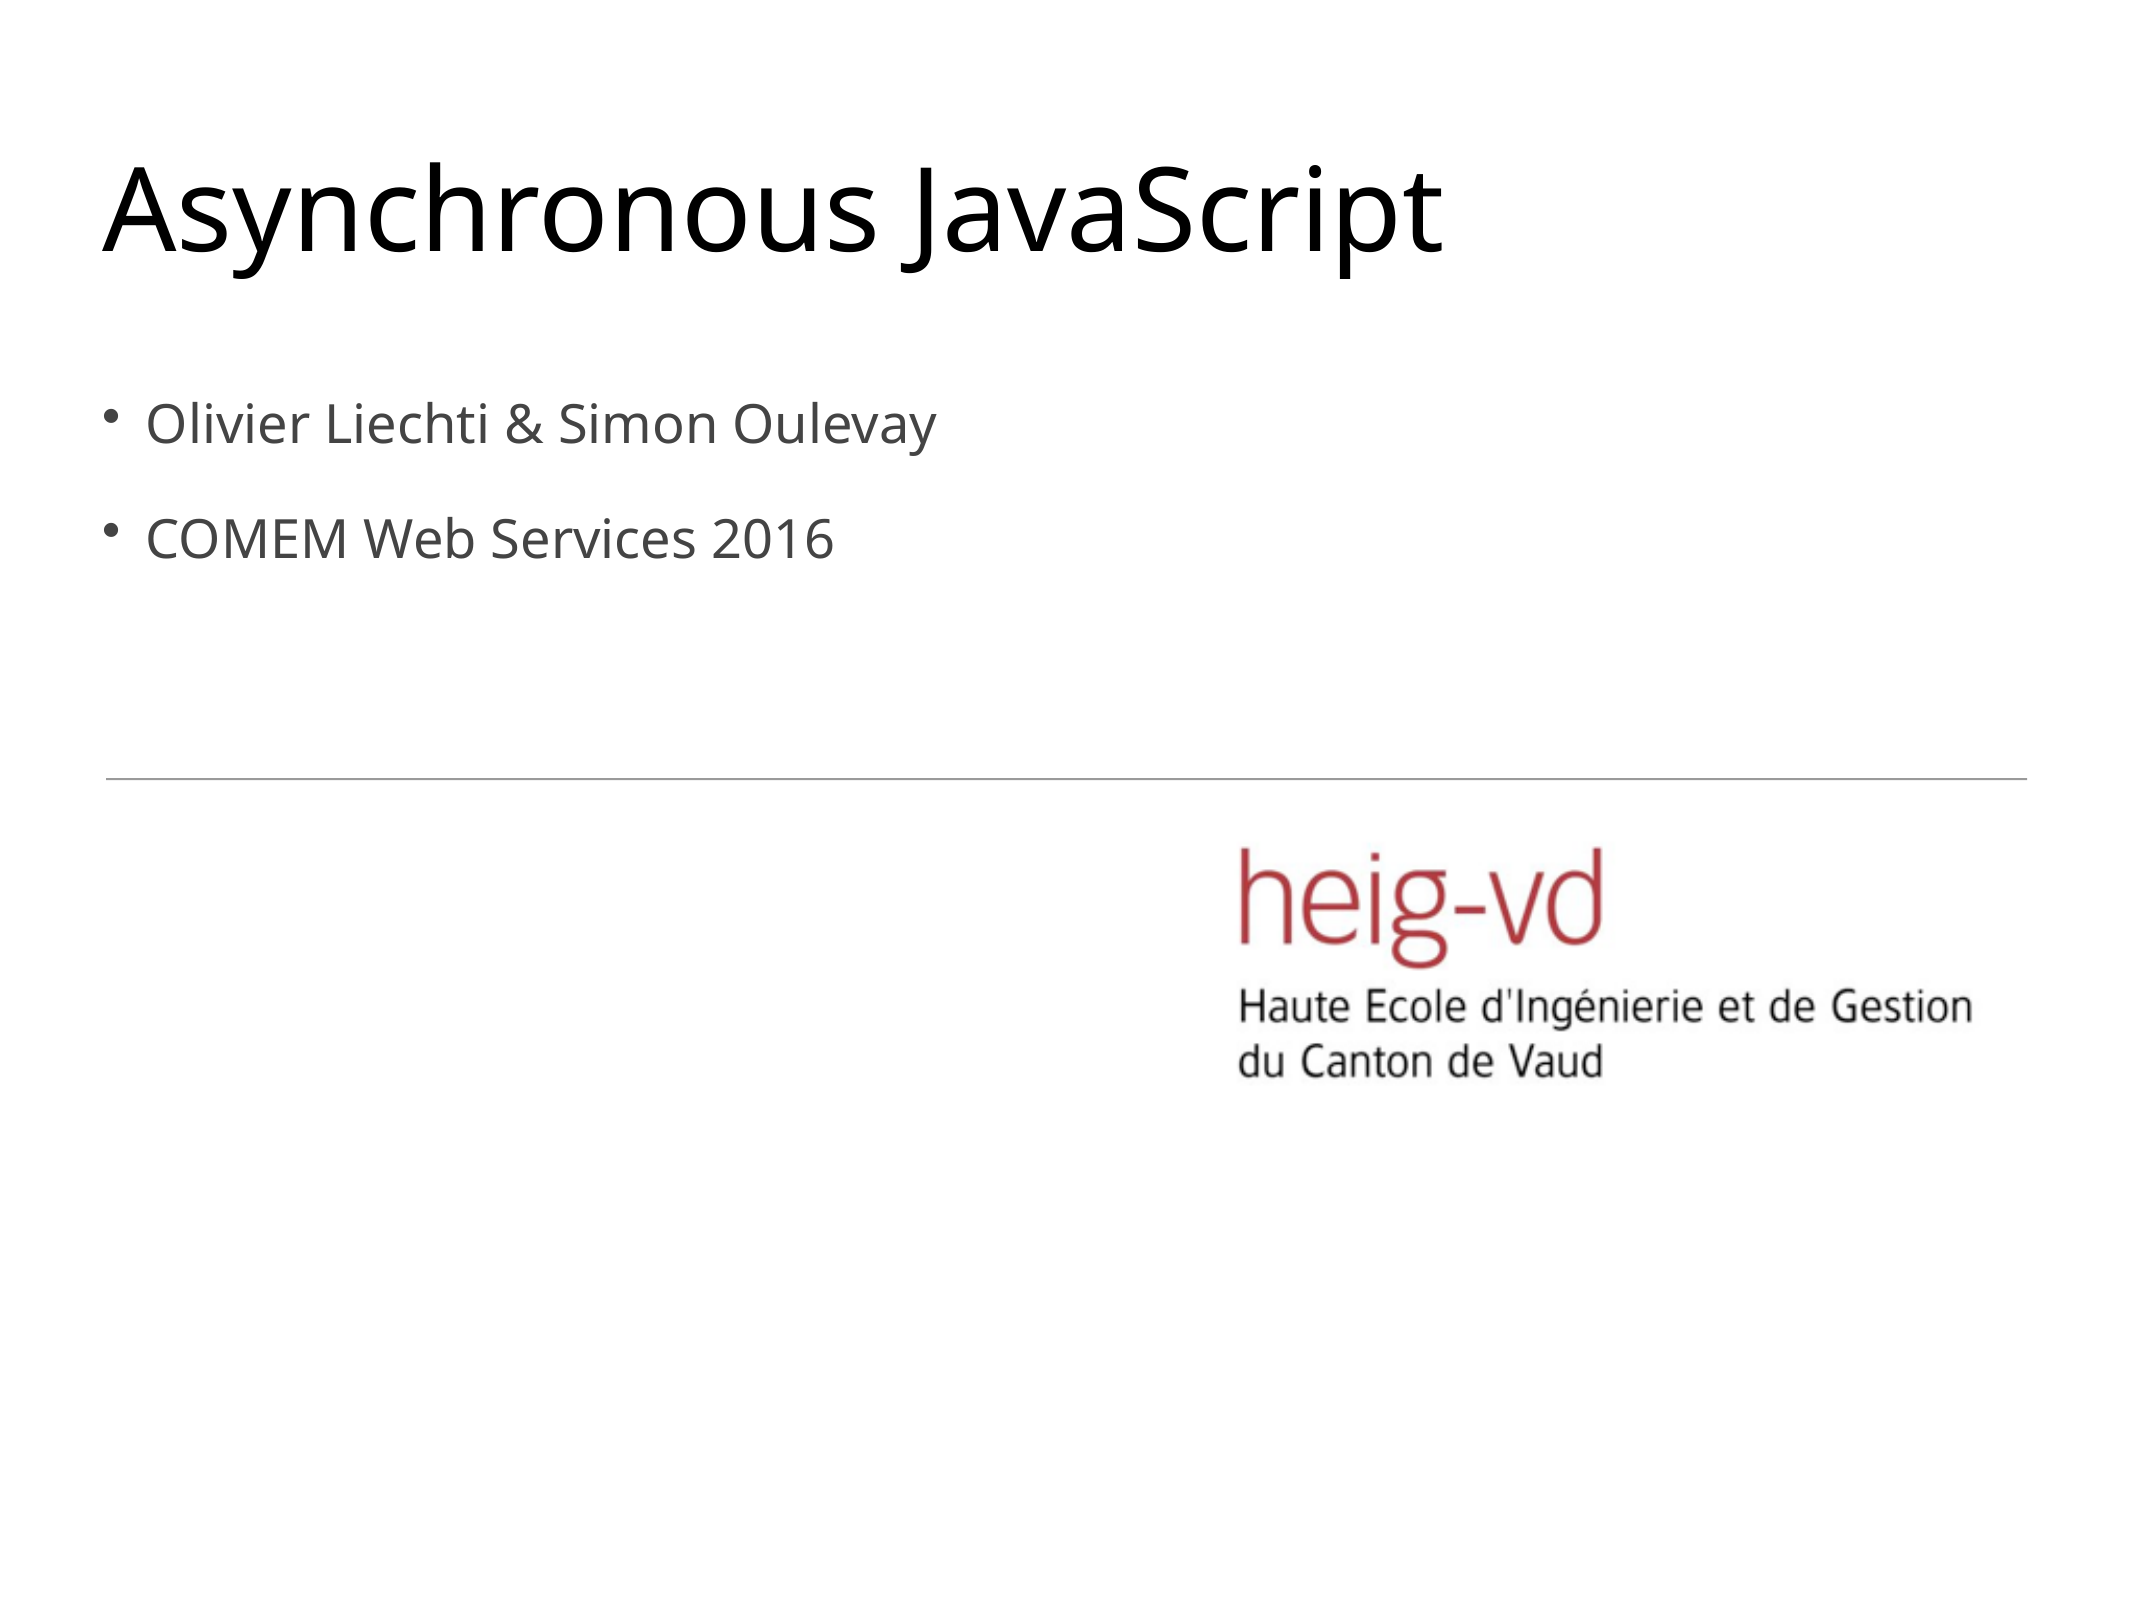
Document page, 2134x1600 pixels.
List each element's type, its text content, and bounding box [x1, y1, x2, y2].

title Asynchronous JavaScript [93, 54, 2040, 284]
subtitle Olivier Liechti & Simon Oulevay COMEM Web Services 2016 [93, 381, 2040, 1459]
